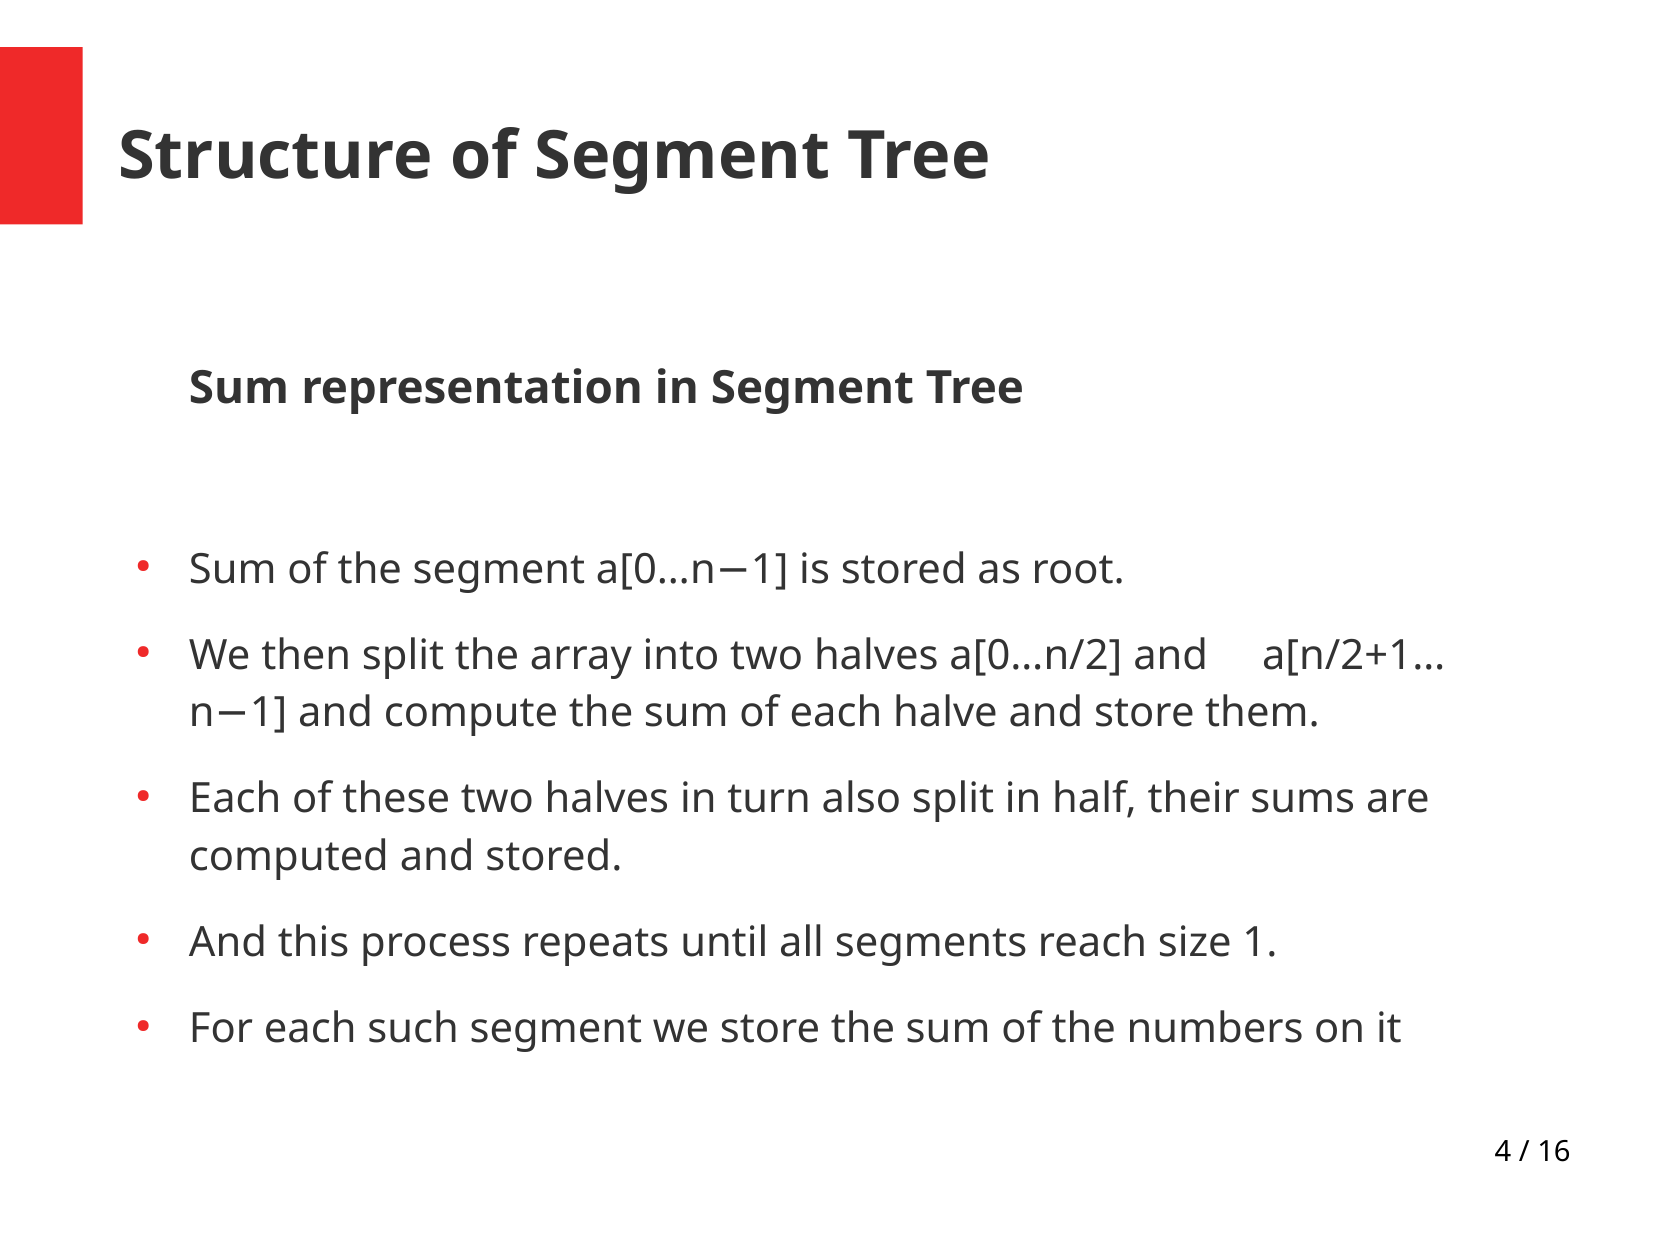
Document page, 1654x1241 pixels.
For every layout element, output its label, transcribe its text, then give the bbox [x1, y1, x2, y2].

title Structure of Segment Tree [118, 49, 1571, 257]
list Sum representation in Segment Tree Sum of the segment a[0…n−1] is stored as root. We then split the array into two halves a[0…n/2] and a[n/2+1…n−1] and compute the sum of each halve and store them. Each of these two halves in turn also split in half, their sums are computed and stored. And this process repeats until all segments reach size 1. For each such segment we store the sum of the numbers on it [118, 354, 1536, 1074]
